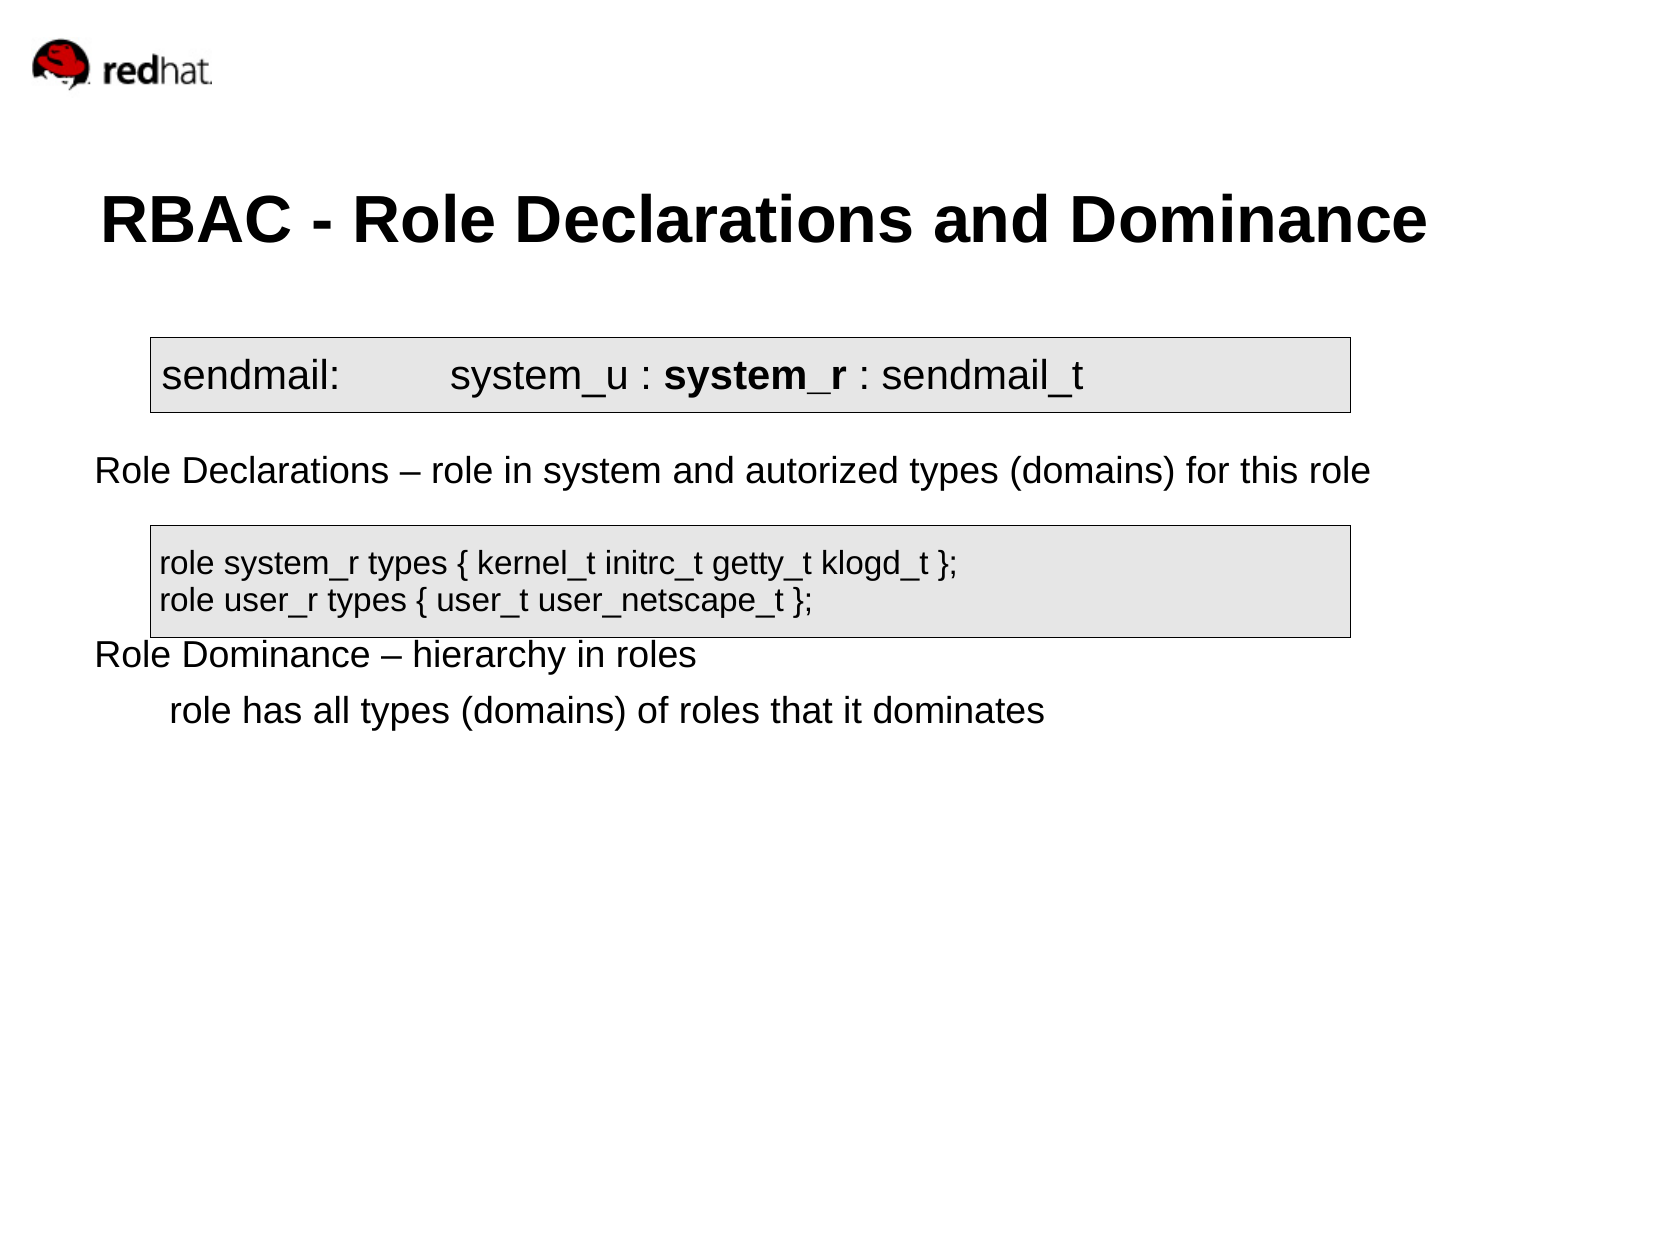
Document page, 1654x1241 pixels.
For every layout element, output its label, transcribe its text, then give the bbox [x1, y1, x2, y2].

picture [31, 37, 212, 98]
text_box sendmail: system_u : system_r : sendmail_t [150, 337, 1351, 413]
text_box role system_r types { kernel_t initrc_t getty_t klogd_t }; role user_r types { user_t user_netscape_t }; [150, 525, 1351, 638]
list Role Declarations – role in system and autorized types (domains) for this role Role Dominance – hierarchy in roles role has all types (domains) of roles that it dominates [94, 450, 1500, 1174]
title RBAC - Role Declarations and Dominance [100, 164, 1506, 275]
